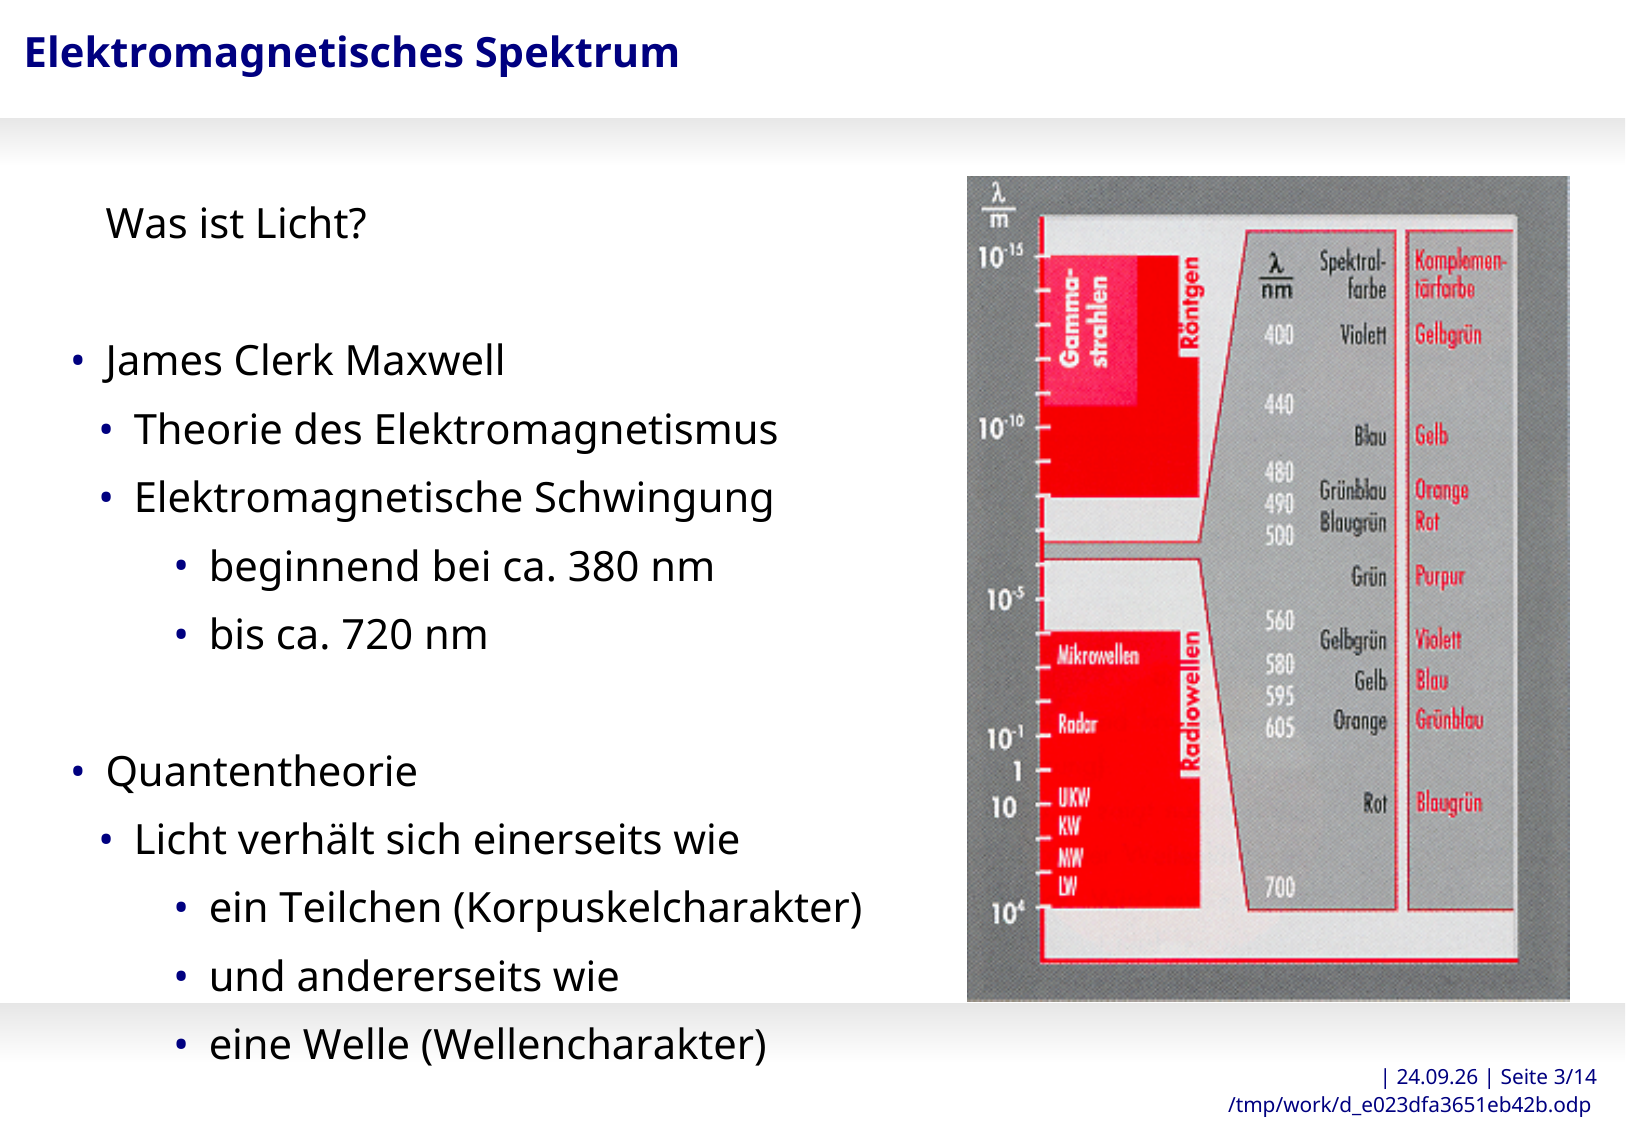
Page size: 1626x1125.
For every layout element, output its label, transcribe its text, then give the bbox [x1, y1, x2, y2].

picture [967, 176, 1570, 1002]
title Elektromagnetisches Spektrum [23, 11, 1600, 130]
list Was ist Licht? James Clerk Maxwell Theorie des Elektromagnetismus Elektromagnetische Schwingung beginnend bei ca. 380 nm bis ca. 720 nm Quantentheorie Licht verhält sich einerseits wie ein Teilchen (Korpuskelcharakter) und andererseits wie eine Welle (Wellencharakter) Wahrnehmung Visueller Sinneseindruck [23, 182, 945, 971]
